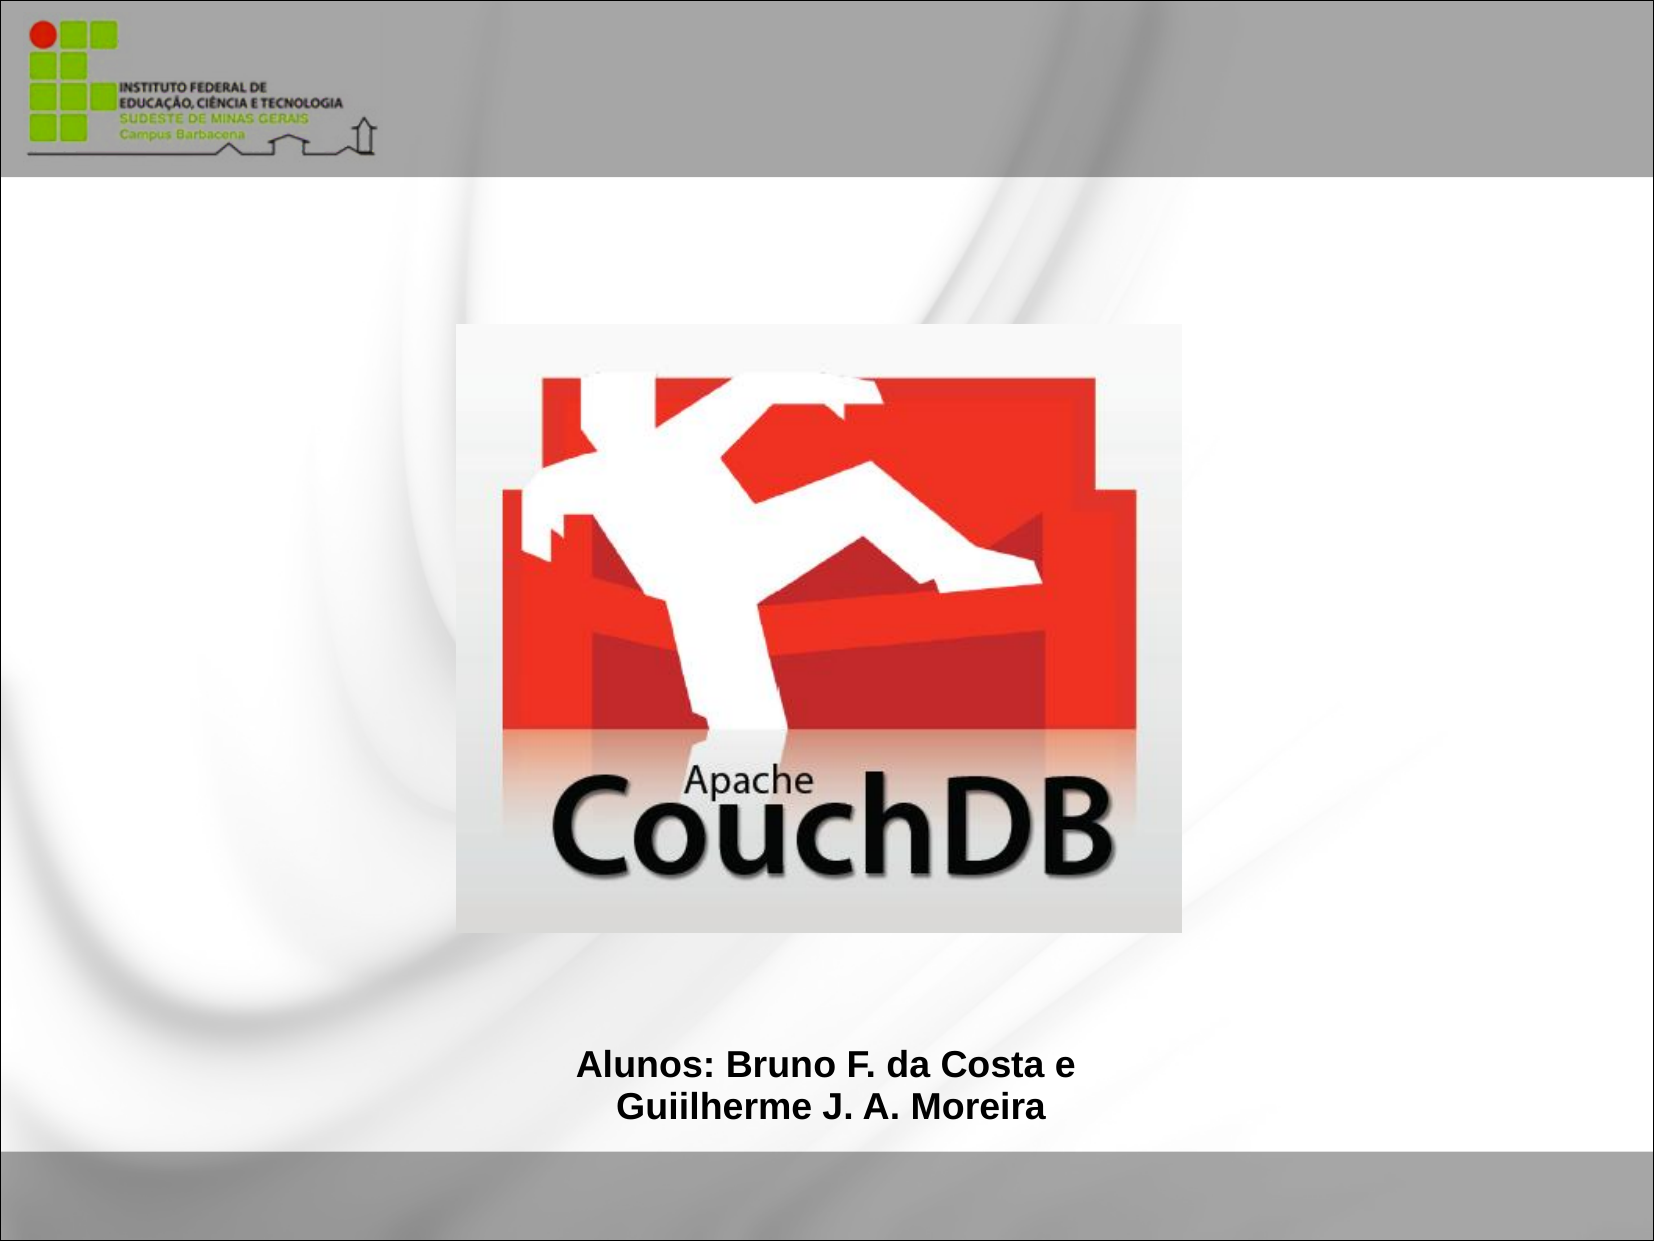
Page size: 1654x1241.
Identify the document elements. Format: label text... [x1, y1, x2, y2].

text_box Alunos: Bruno F. da Costa e Guiilherme J. A. Moreira [561, 1035, 1102, 1152]
picture [456, 324, 1182, 933]
picture [23, 12, 383, 166]
